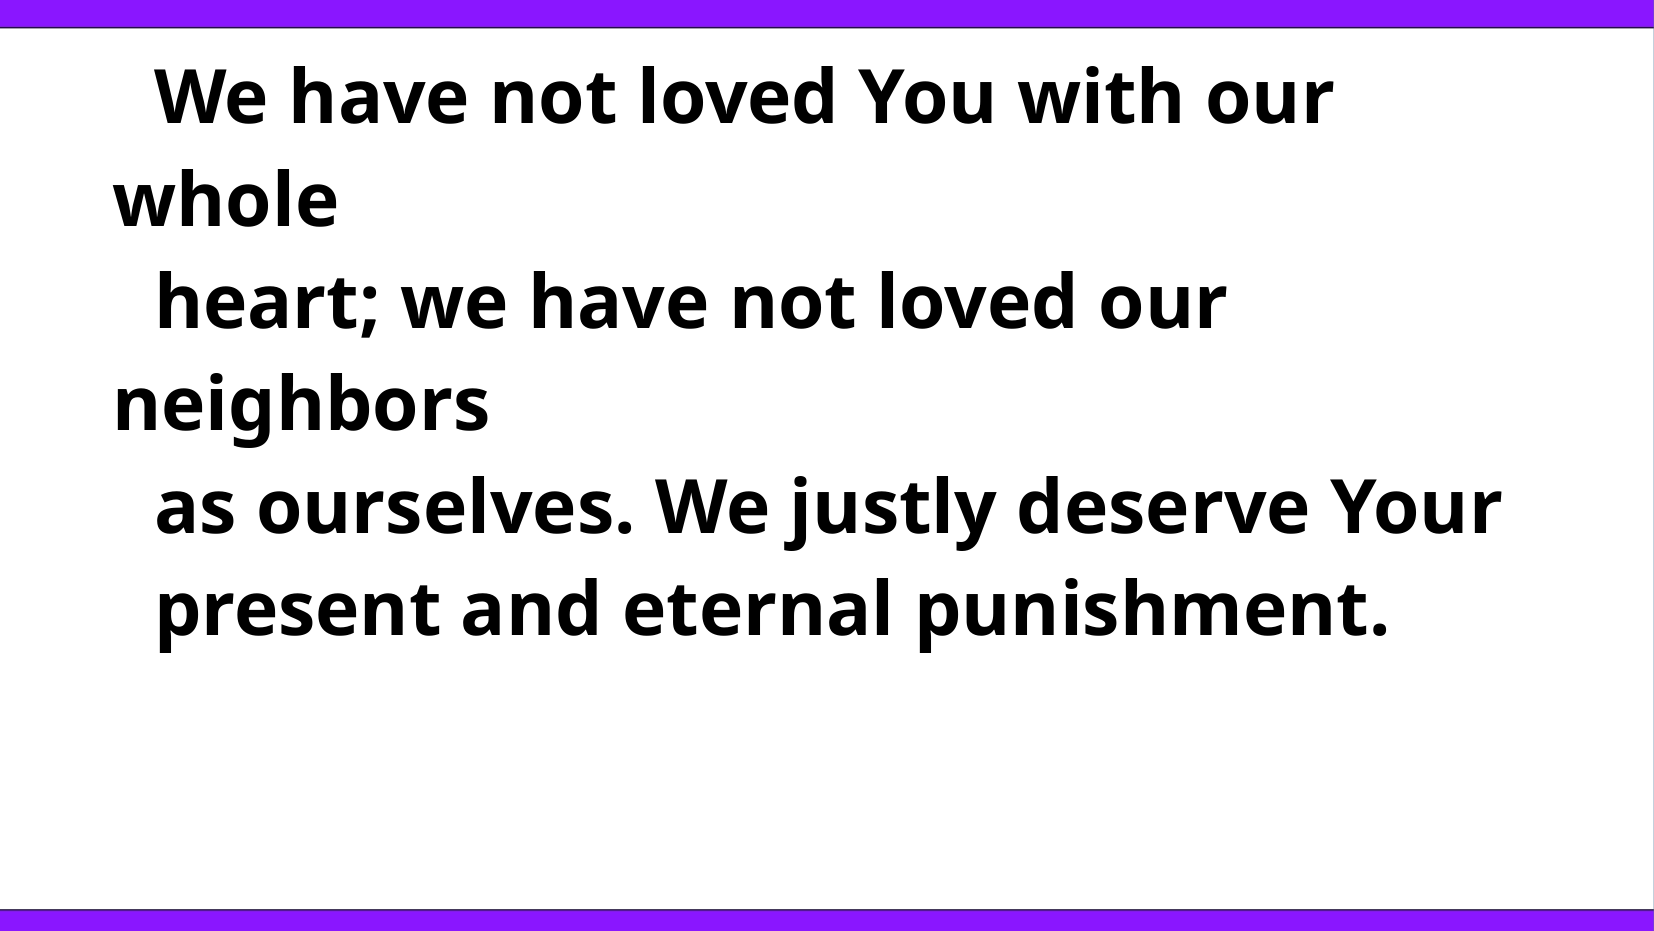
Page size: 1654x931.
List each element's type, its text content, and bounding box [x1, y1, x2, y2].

text_box We have not loved You with our whole heart; we have not loved our neighbors as ourselves. We justly deserve Your present and eternal punishment. [60, 36, 1576, 451]
picture [0, 0, 1654, 931]
